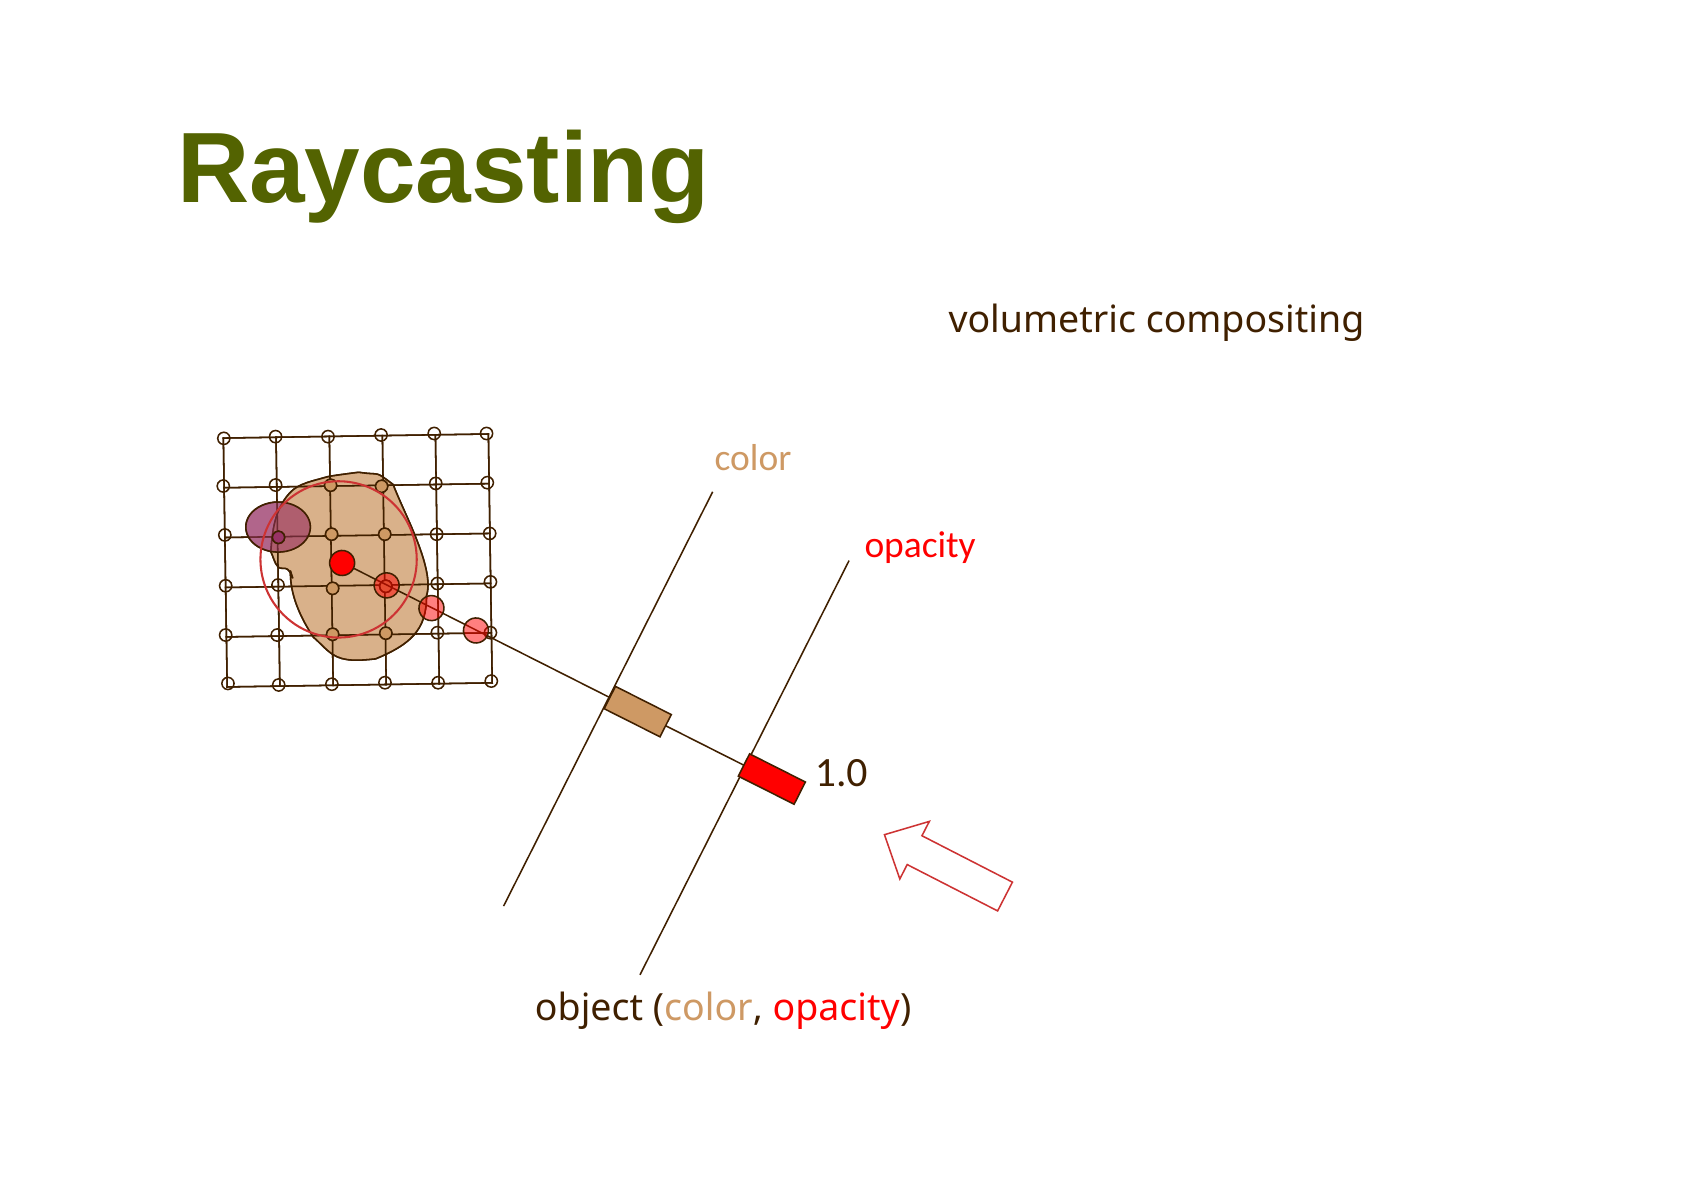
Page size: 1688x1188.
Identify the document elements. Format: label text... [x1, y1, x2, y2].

text_box [301, 472, 412, 527]
title Raycasting [162, 74, 1438, 263]
text_box object (color, opacity) [520, 974, 927, 1036]
text_box [604, 686, 672, 737]
text_box [313, 586, 444, 661]
text_box opacity [849, 512, 1438, 573]
text_box [738, 753, 799, 805]
text_box color [699, 424, 1288, 486]
text_box [245, 488, 302, 548]
text_box [463, 617, 489, 643]
text_box [415, 536, 428, 583]
text_box [263, 483, 415, 636]
text_box volumetric compositing [933, 287, 1380, 348]
text_box 1.0 [799, 737, 988, 803]
